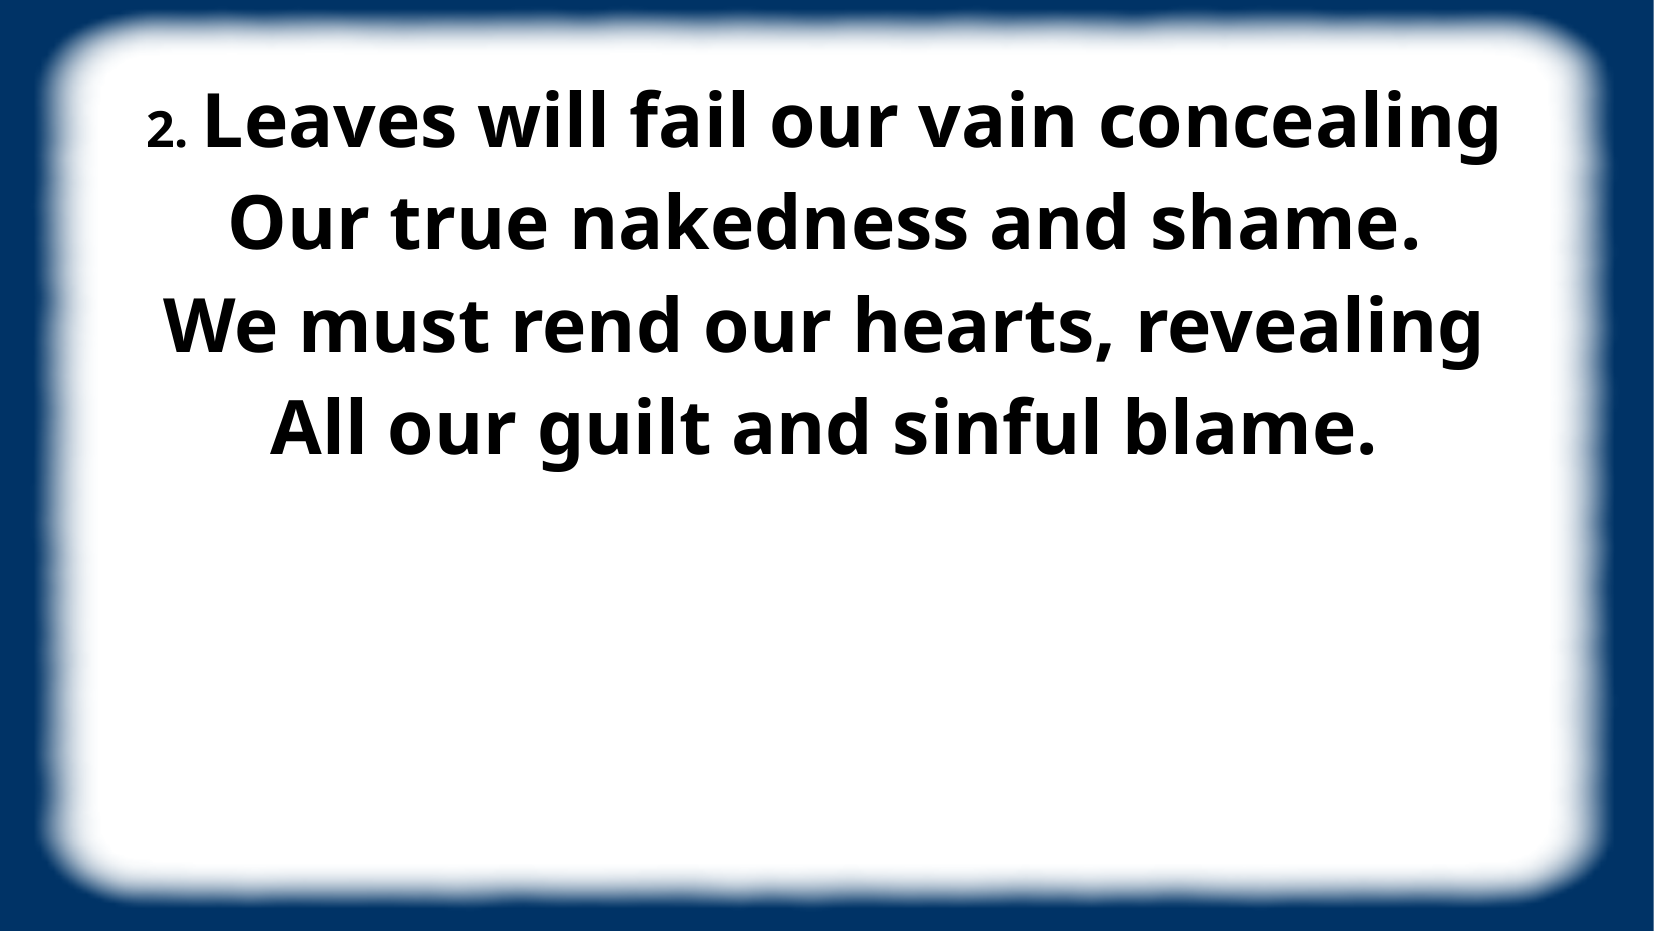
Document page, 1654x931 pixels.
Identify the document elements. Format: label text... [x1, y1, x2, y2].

picture [0, 0, 1654, 931]
text_box 2. Leaves will fail our vain concealing Our true nakedness and shame. We must rend our hearts, revealing All our guilt and sinful blame. [120, 60, 1531, 475]
